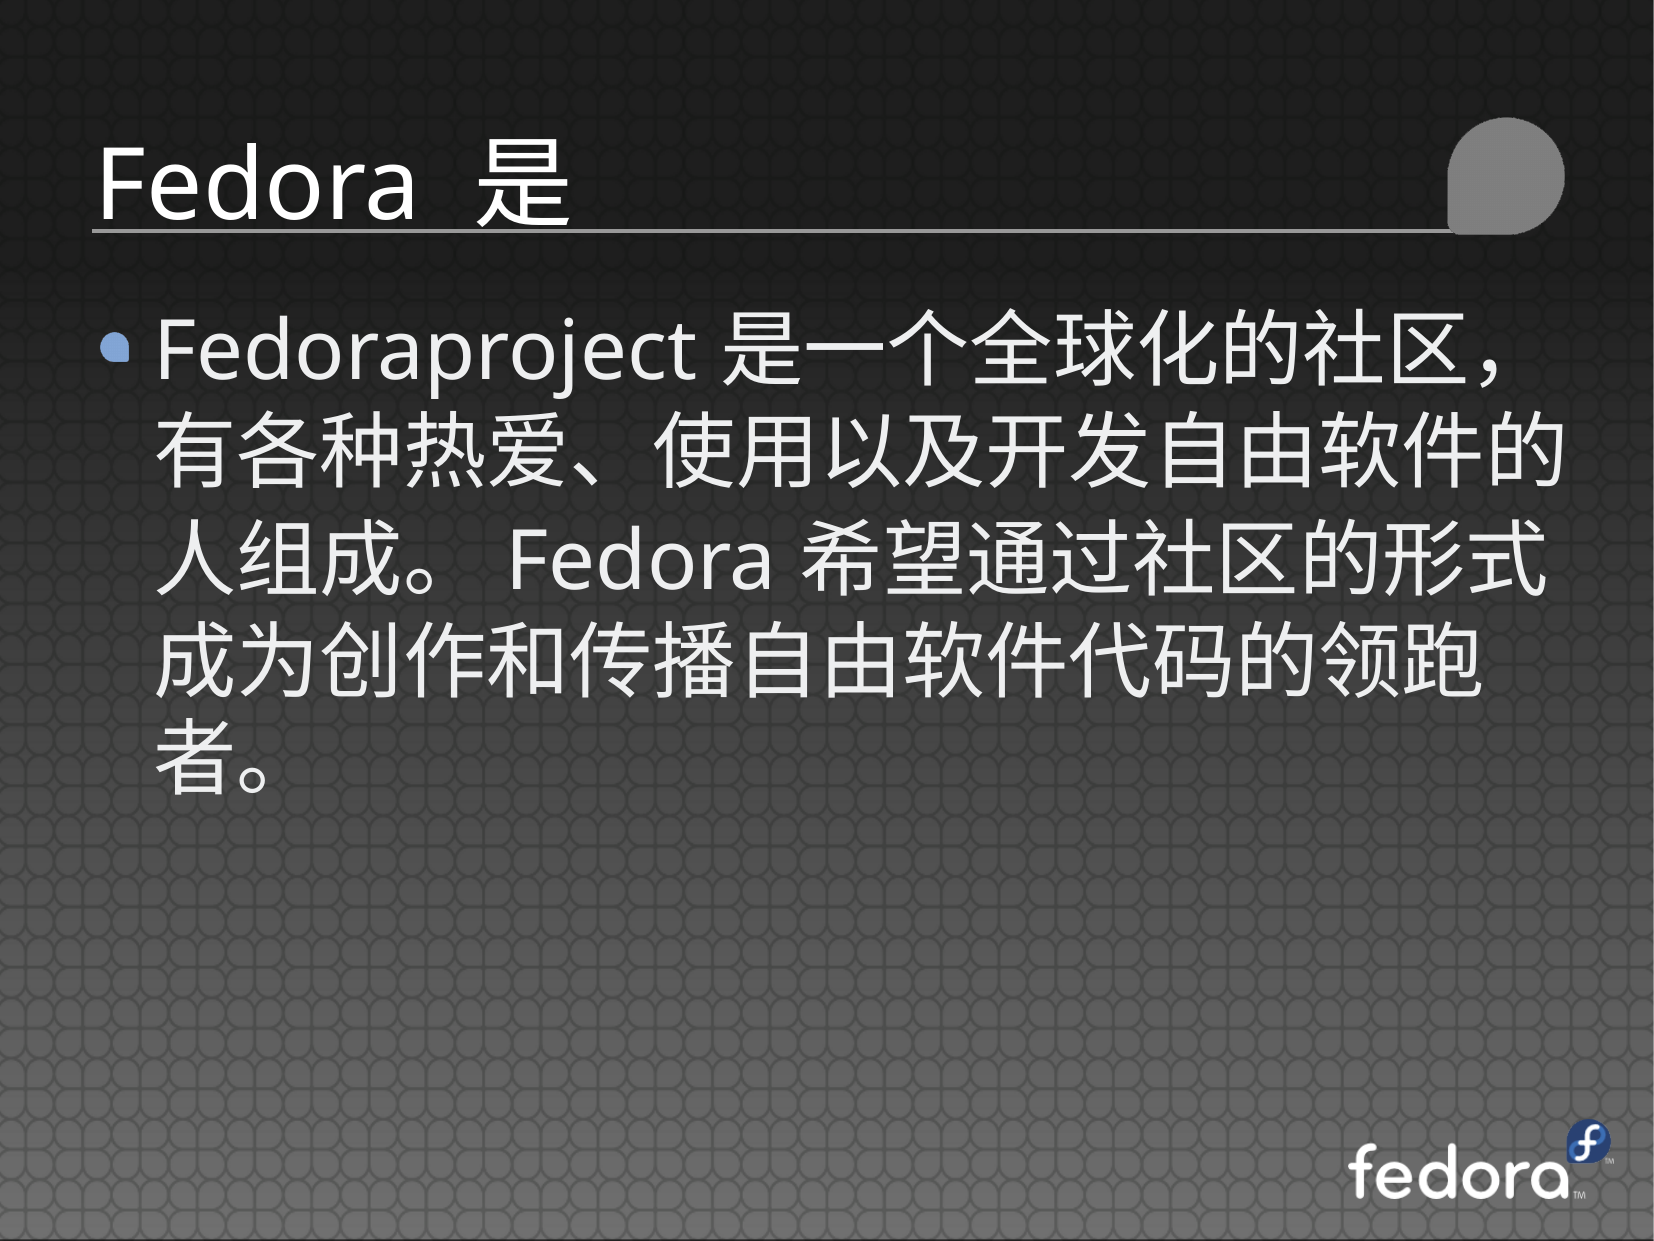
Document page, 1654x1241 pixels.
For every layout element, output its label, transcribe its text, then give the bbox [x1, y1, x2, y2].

title Fedora 是 [94, 100, 1427, 251]
list Fedoraproject是一个全球化的社区，有各种热爱、使用以及开发自由软件的人组成。Fedora希望通过社区的形式成为创作和传播自由软件代码的领跑者。 [82, 290, 1571, 1094]
picture [0, 0, 1654, 1241]
